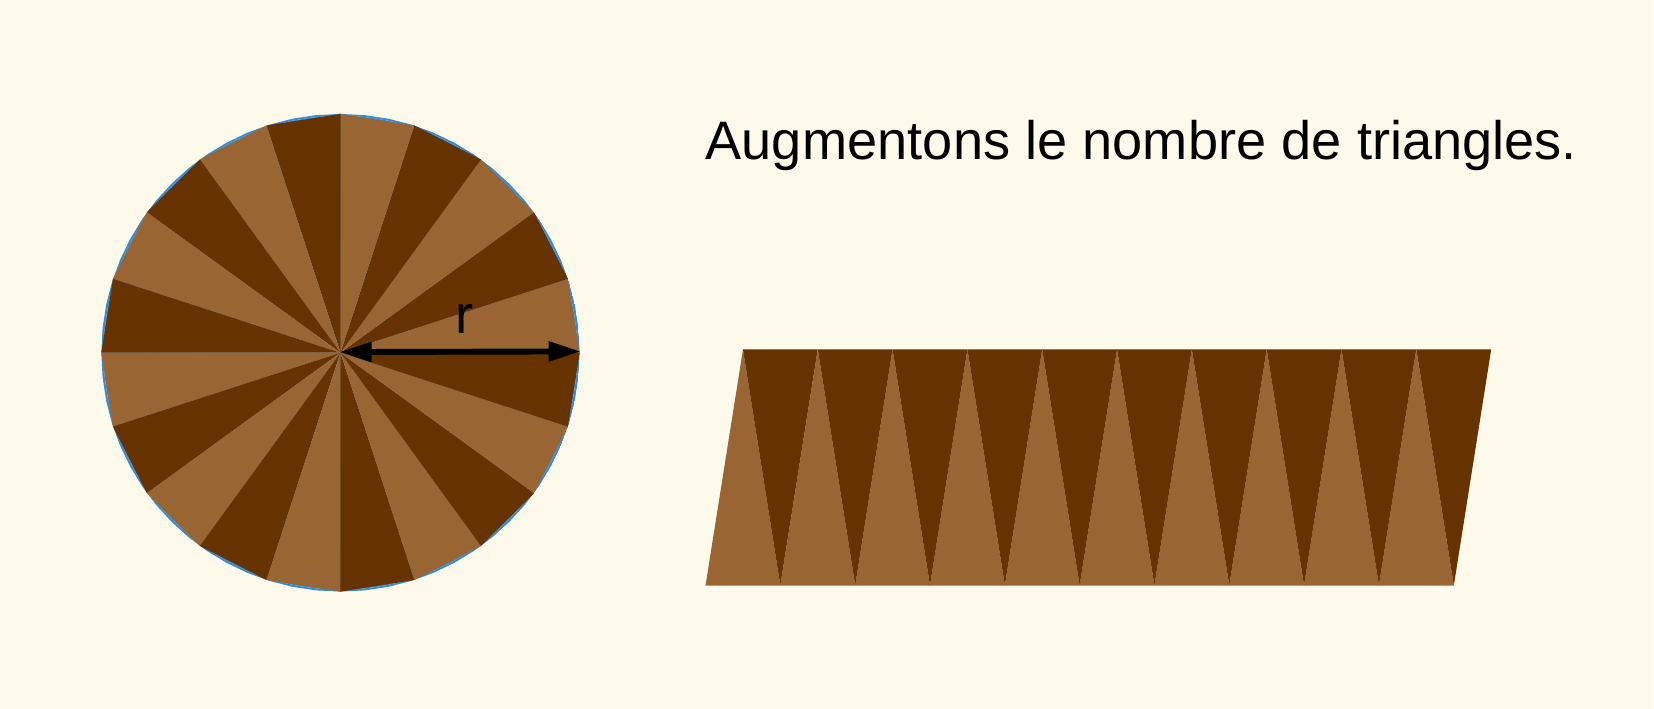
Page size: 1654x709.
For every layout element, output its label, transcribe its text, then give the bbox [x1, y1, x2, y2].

text_box [705, 349, 1492, 586]
text_box Augmentons le nombre de triangles. [690, 102, 1595, 221]
text_box r [440, 277, 530, 451]
text_box [101, 113, 580, 592]
